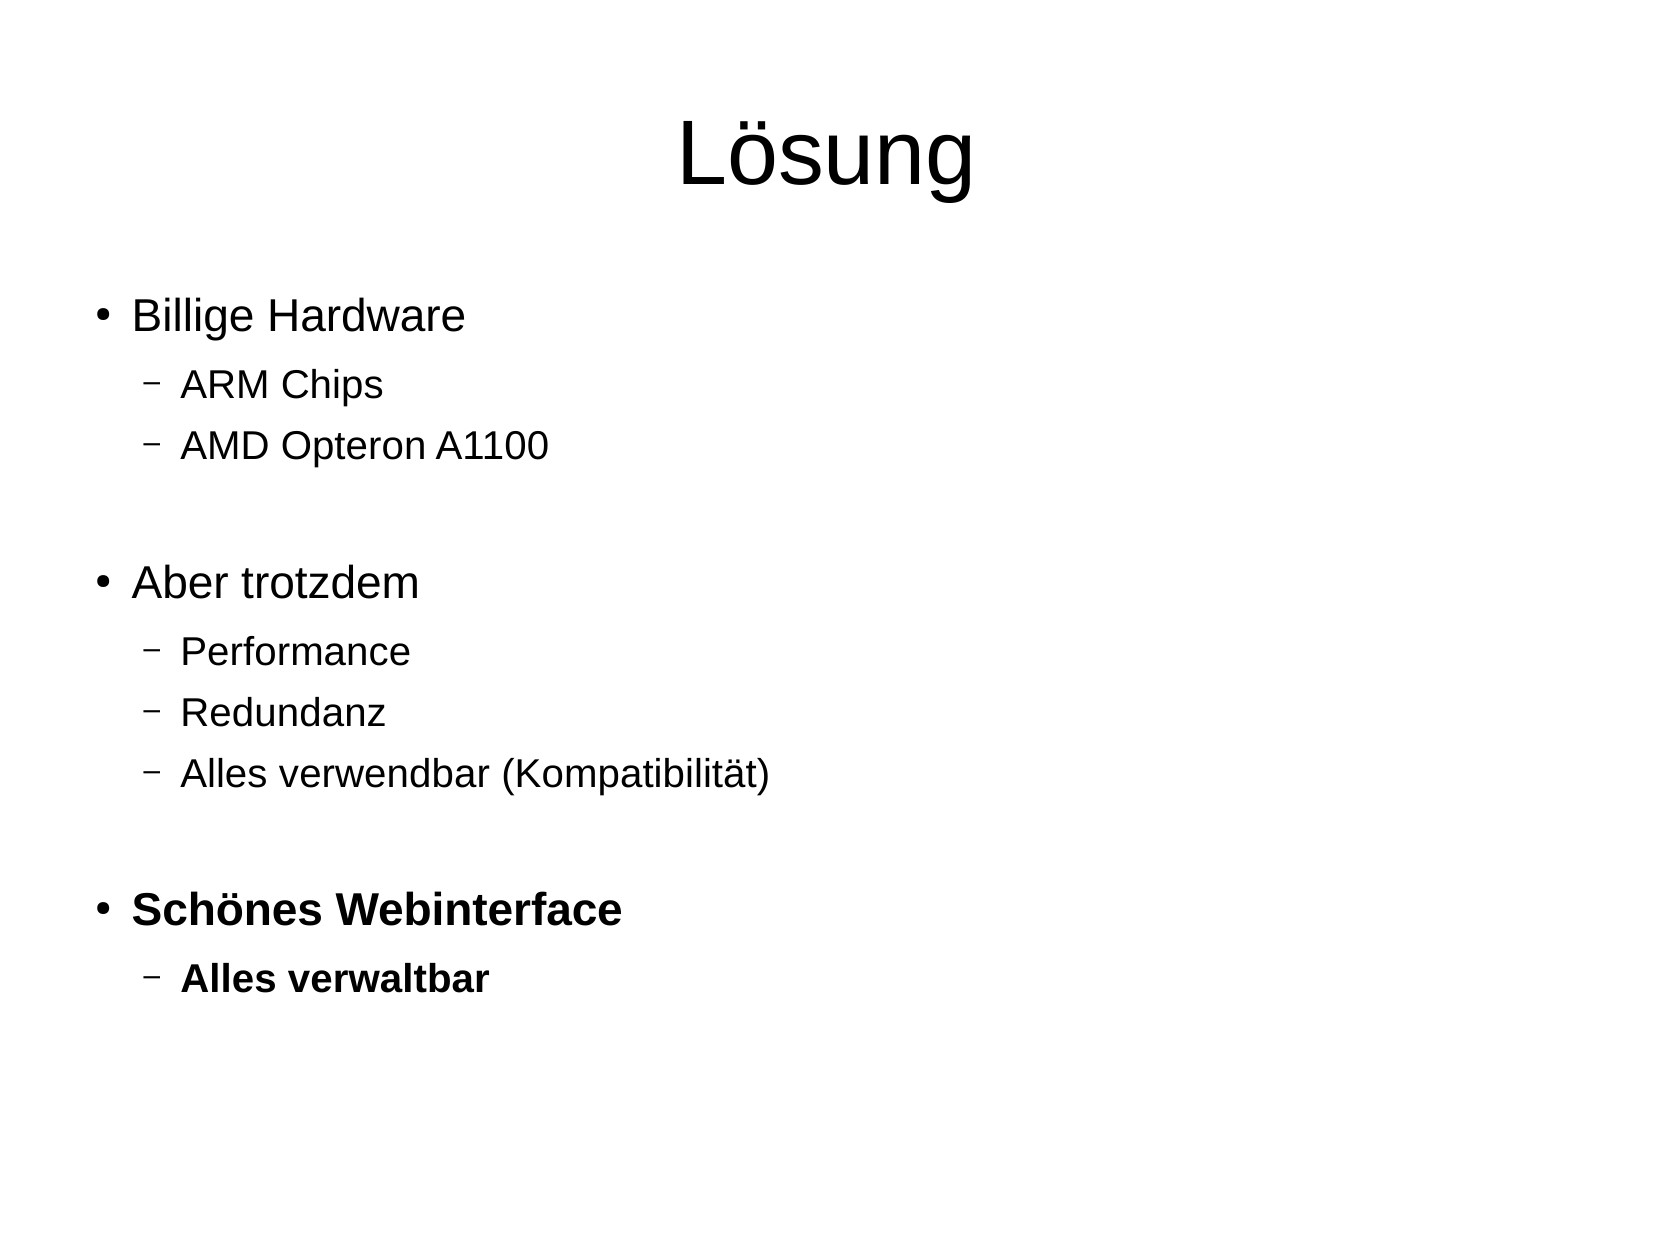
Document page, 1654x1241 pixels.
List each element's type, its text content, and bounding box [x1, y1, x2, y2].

title Lösung [82, 49, 1571, 257]
list Billige Hardware ARM Chips AMD Opteron A1100 Aber trotzdem Performance Redundanz Alles verwendbar (Kompatibilität) Schönes Webinterface Alles verwaltbar [82, 290, 1571, 1010]
